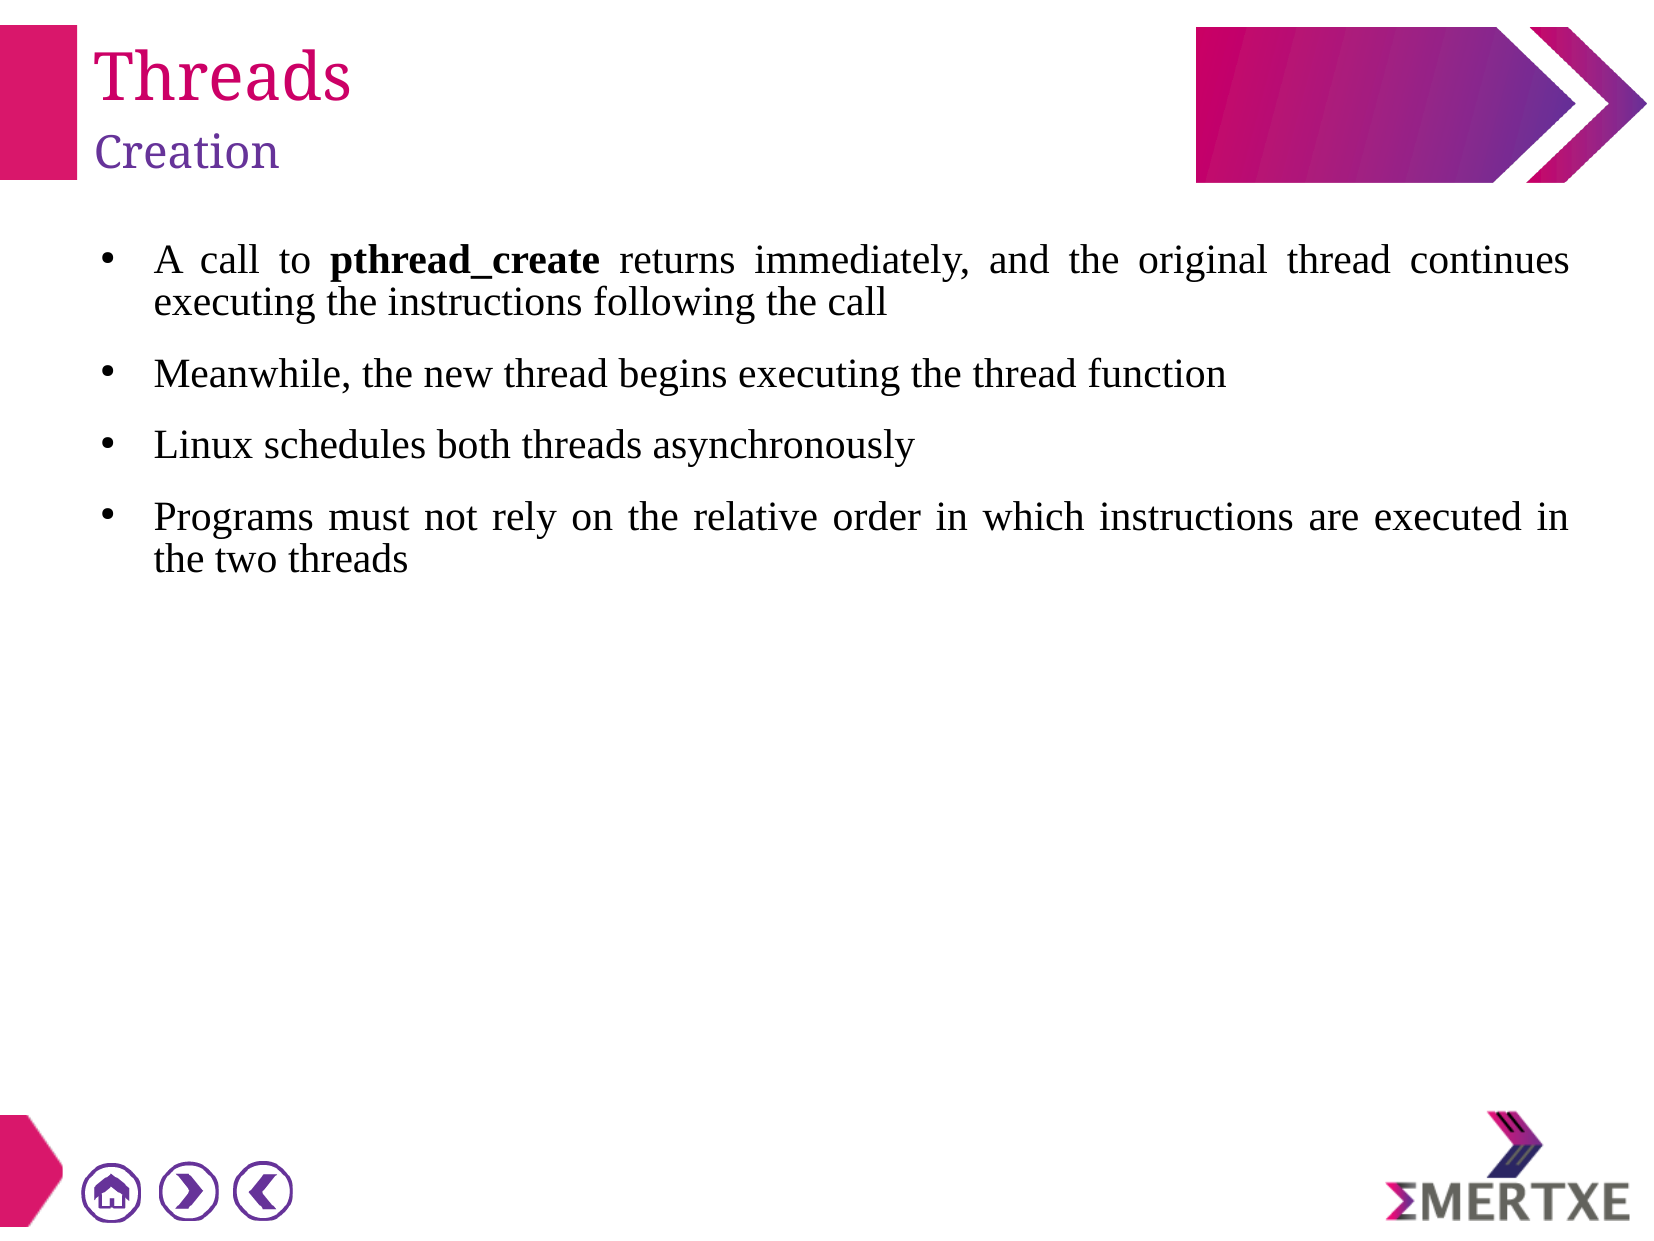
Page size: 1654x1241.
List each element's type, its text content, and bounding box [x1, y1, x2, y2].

picture [1571, 27, 1647, 183]
picture [1385, 1107, 1631, 1221]
title Threads Creation [93, 2, 1571, 210]
picture [233, 1161, 293, 1221]
picture [159, 1161, 219, 1221]
picture [81, 1163, 141, 1223]
list A call to pthread_create returns immediately, and the original thread continues executing the instructions following the call Meanwhile, the new thread begins executing the thread function Linux schedules both threads asynchronously Programs must not rely on the relative order in which instructions are executed in the two threads [82, 240, 1571, 1094]
